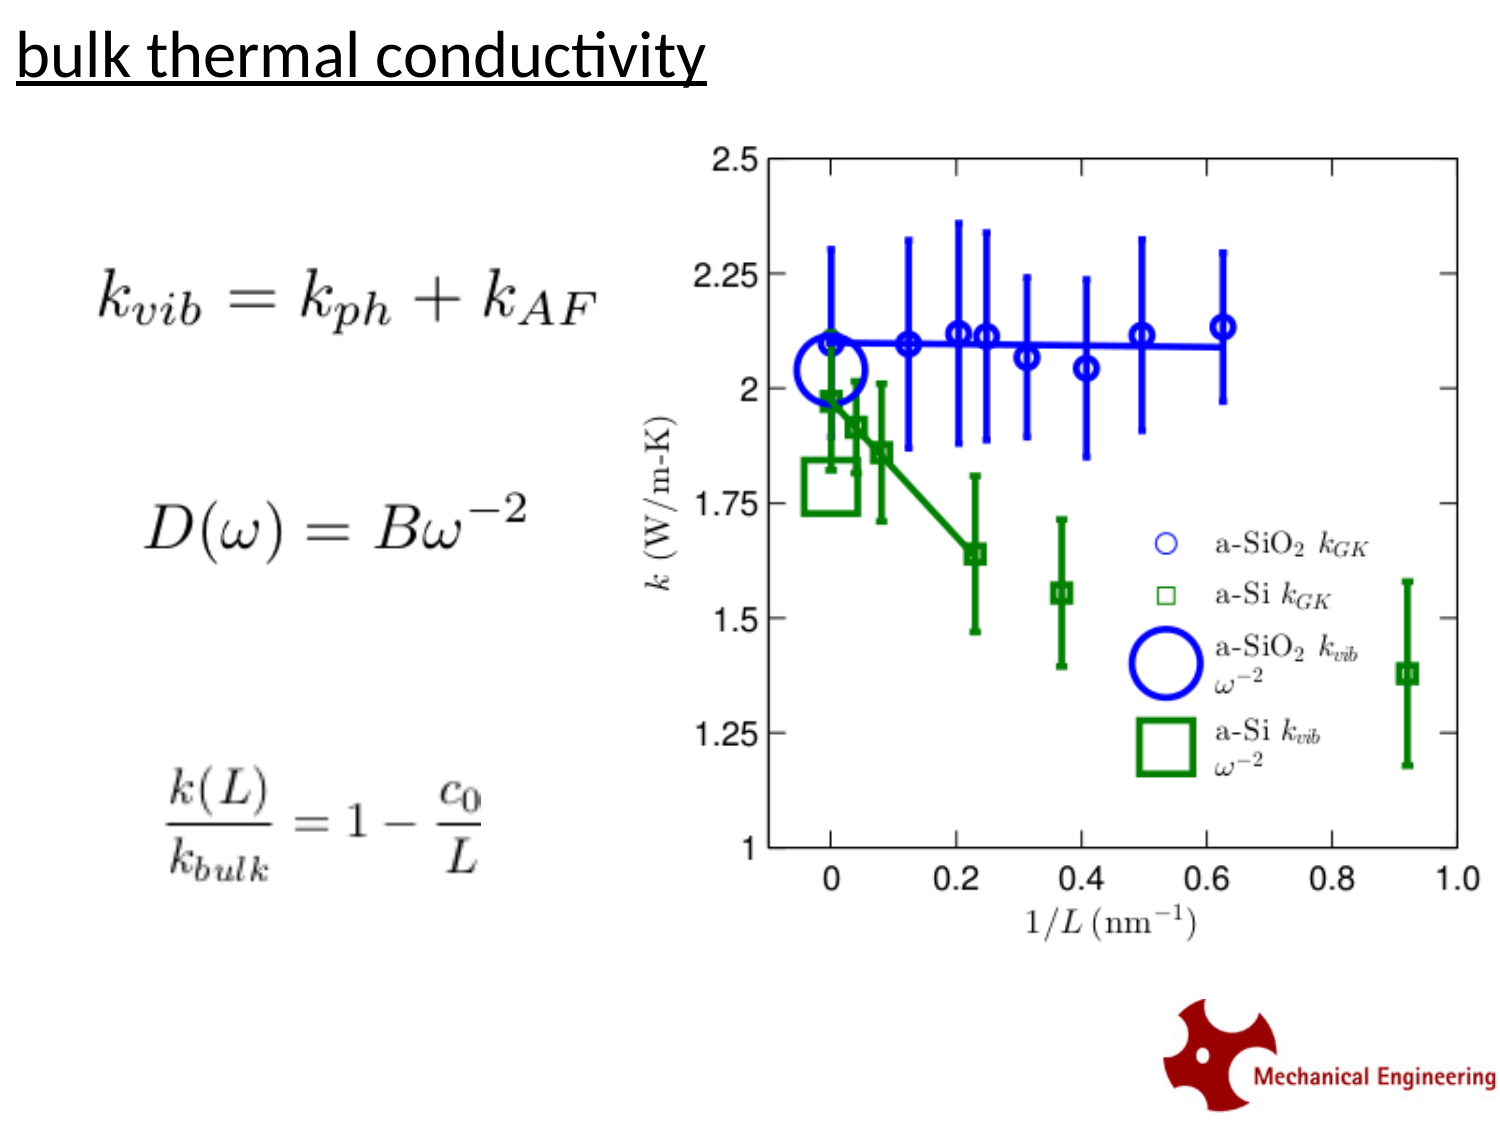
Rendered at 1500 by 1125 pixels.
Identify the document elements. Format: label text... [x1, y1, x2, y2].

picture [72, 100, 1500, 967]
title bulk thermal conductivity [0, 0, 1351, 145]
picture [116, 482, 546, 581]
picture [1162, 999, 1497, 1113]
picture [133, 735, 481, 918]
